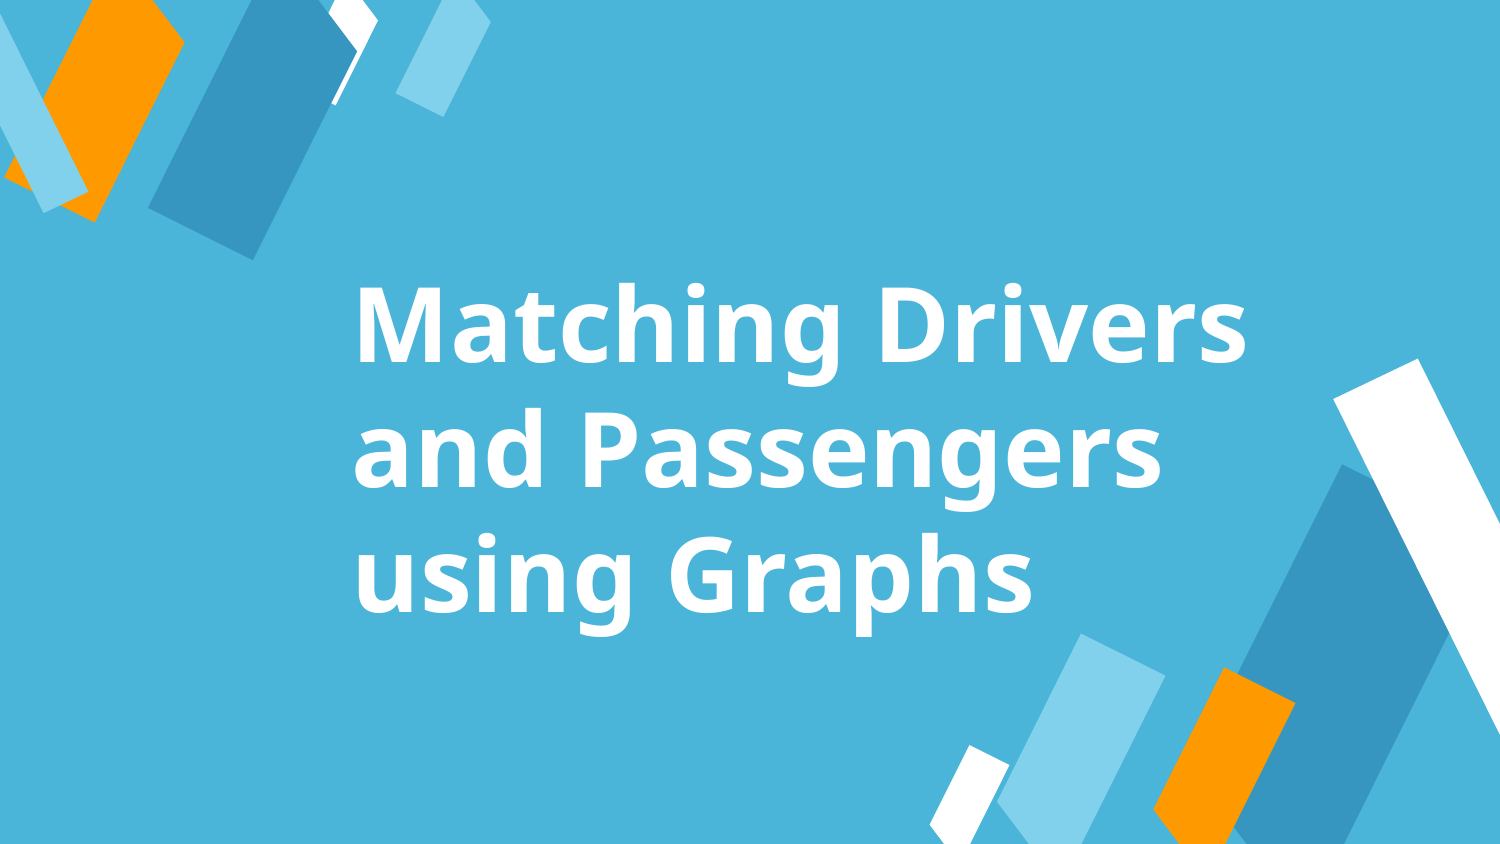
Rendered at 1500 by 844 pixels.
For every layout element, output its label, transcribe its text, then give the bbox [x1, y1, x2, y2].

title Matching Drivers and Passengers using Graphs [336, 457, 1268, 648]
